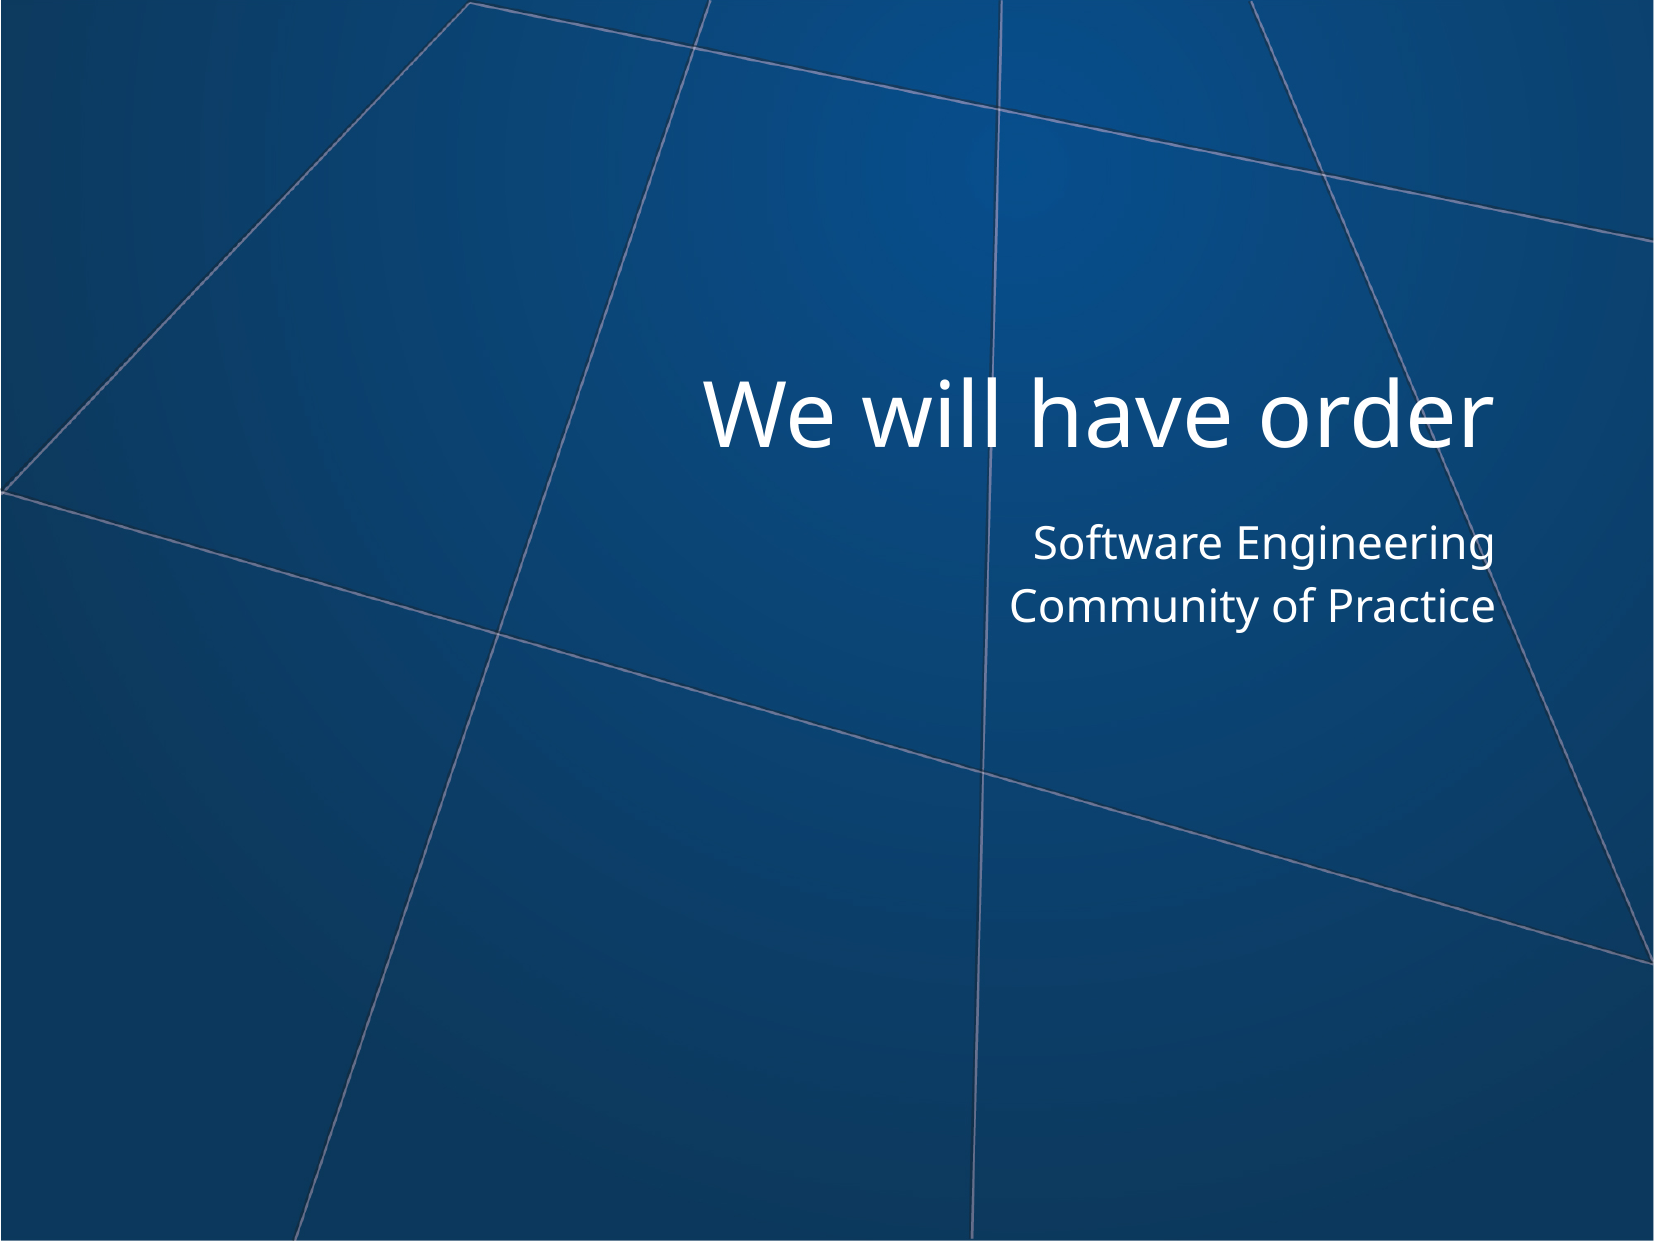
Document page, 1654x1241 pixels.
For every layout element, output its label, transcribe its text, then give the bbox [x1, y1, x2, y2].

picture [0, 0, 1654, 1241]
subtitle Software Engineering Community of Practice [805, 517, 1497, 630]
title We will have order [487, 337, 1497, 488]
